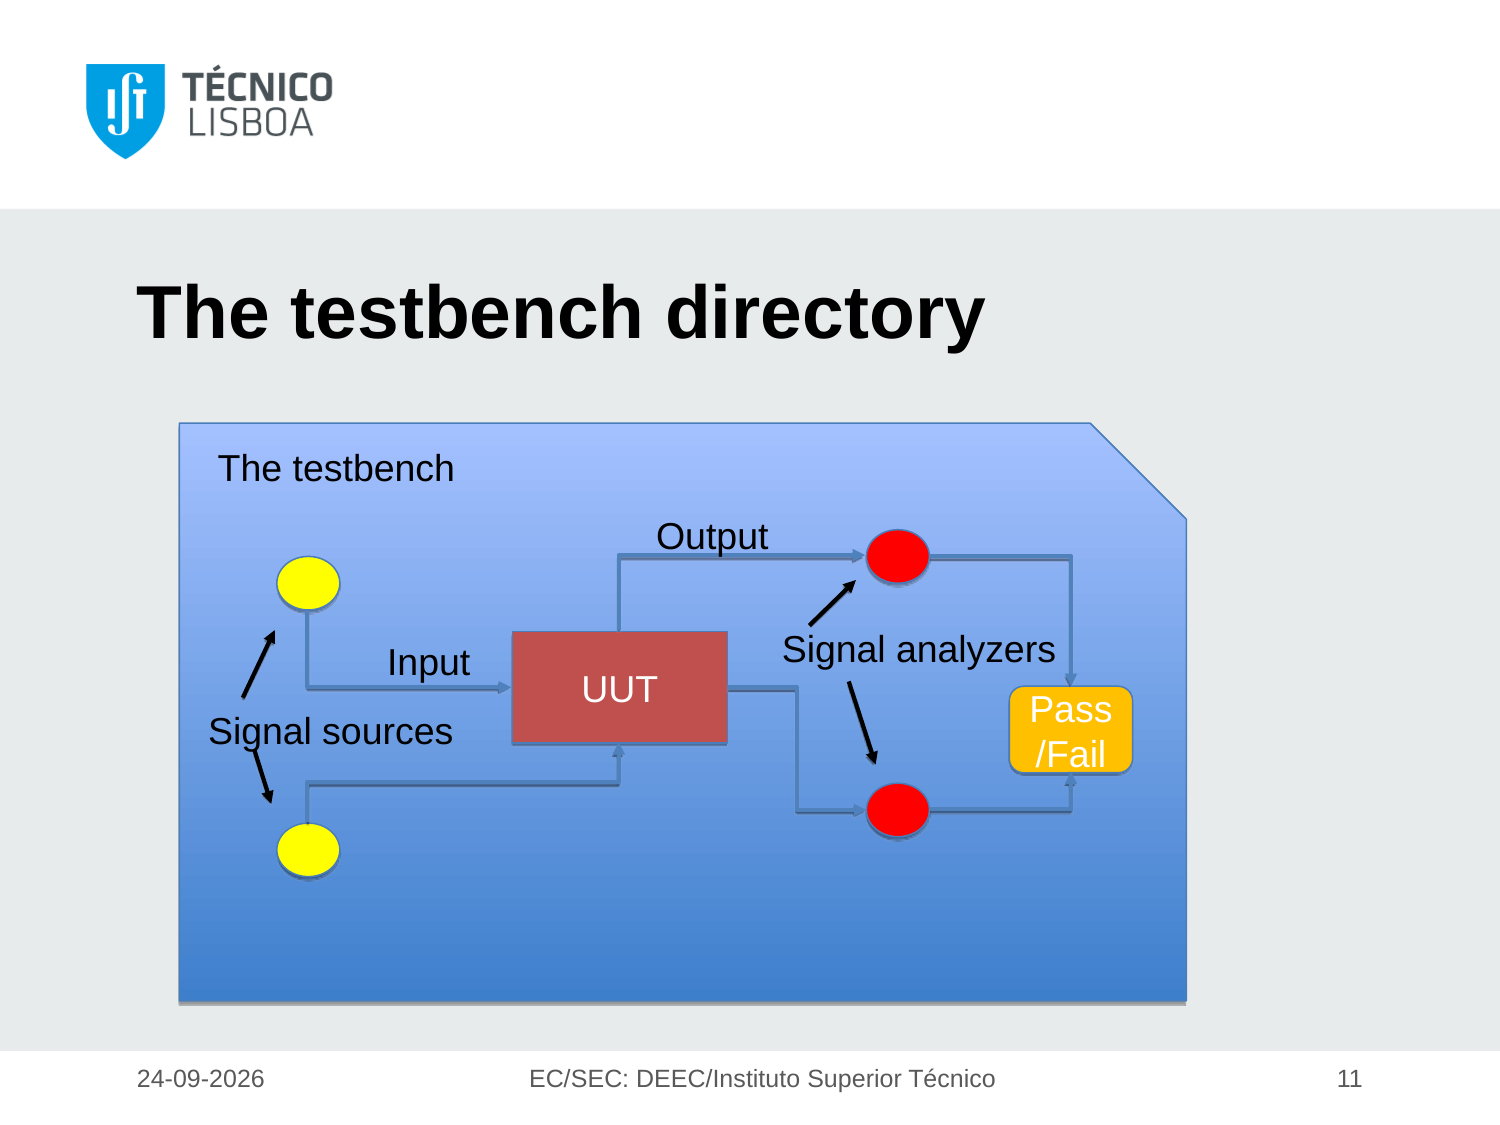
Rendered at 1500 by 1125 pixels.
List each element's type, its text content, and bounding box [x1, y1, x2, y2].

slide_number 09-10-2020 [121, 1052, 425, 1103]
picture [0, 0, 1500, 1125]
text_box UUT [512, 631, 728, 744]
text_box The testbench [203, 436, 470, 496]
text_box Pass/Fail [1009, 686, 1133, 773]
footer EC/SEC: DEEC/Instituto Superior Técnico [512, 1052, 1021, 1103]
title The testbench directory [121, 237, 1378, 381]
text_box Output [641, 505, 784, 566]
text_box Signal analyzers [767, 617, 1068, 678]
slide_number 9 [1077, 1052, 1378, 1103]
text_box Input [372, 630, 486, 691]
text_box [179, 423, 1187, 1001]
text_box Signal sources [193, 700, 469, 760]
